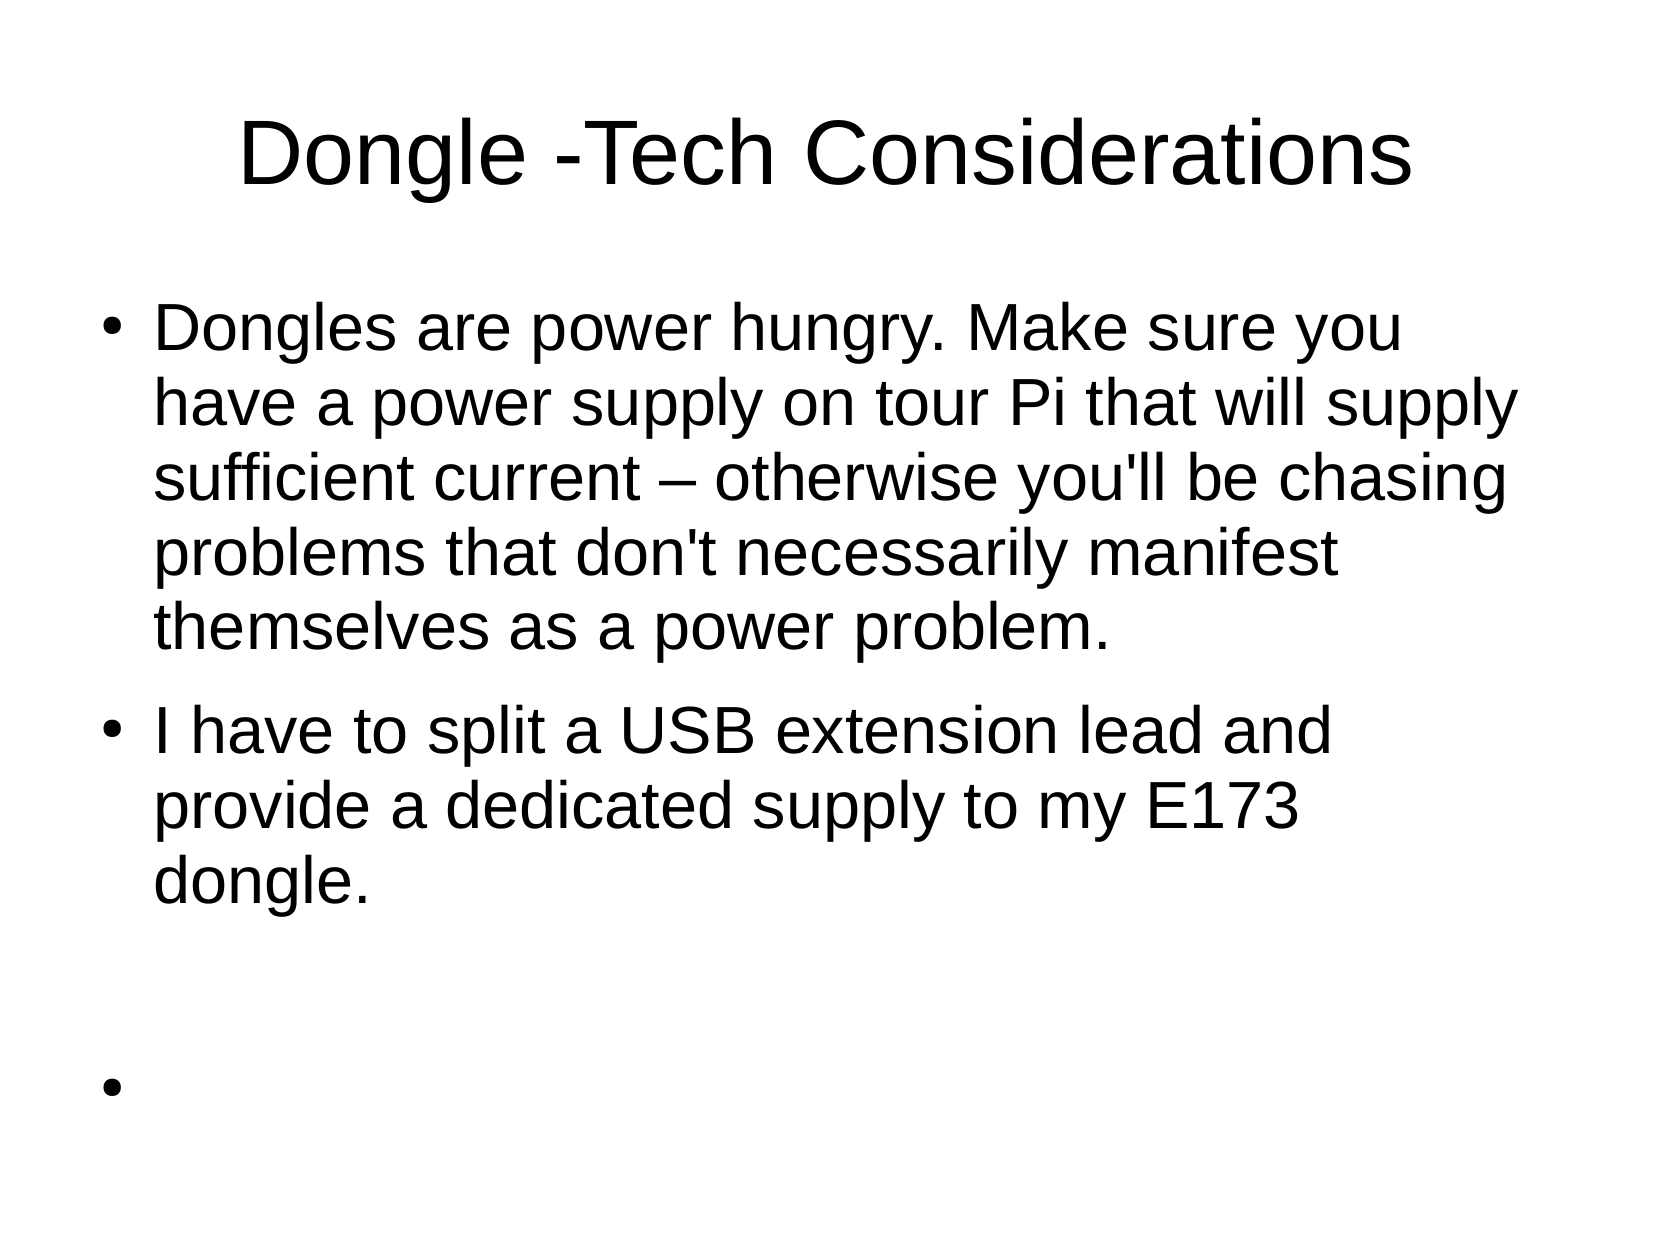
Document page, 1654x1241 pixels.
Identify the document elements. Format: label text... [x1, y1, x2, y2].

list Dongles are power hungry. Make sure you have a power supply on tour Pi that will supply sufficient current – otherwise you'll be chasing problems that don't necessarily manifest themselves as a power problem. I have to split a USB extension lead and provide a dedicated supply to my E173 dongle. [82, 290, 1538, 1010]
title Dongle -Tech Considerations [82, 49, 1571, 257]
